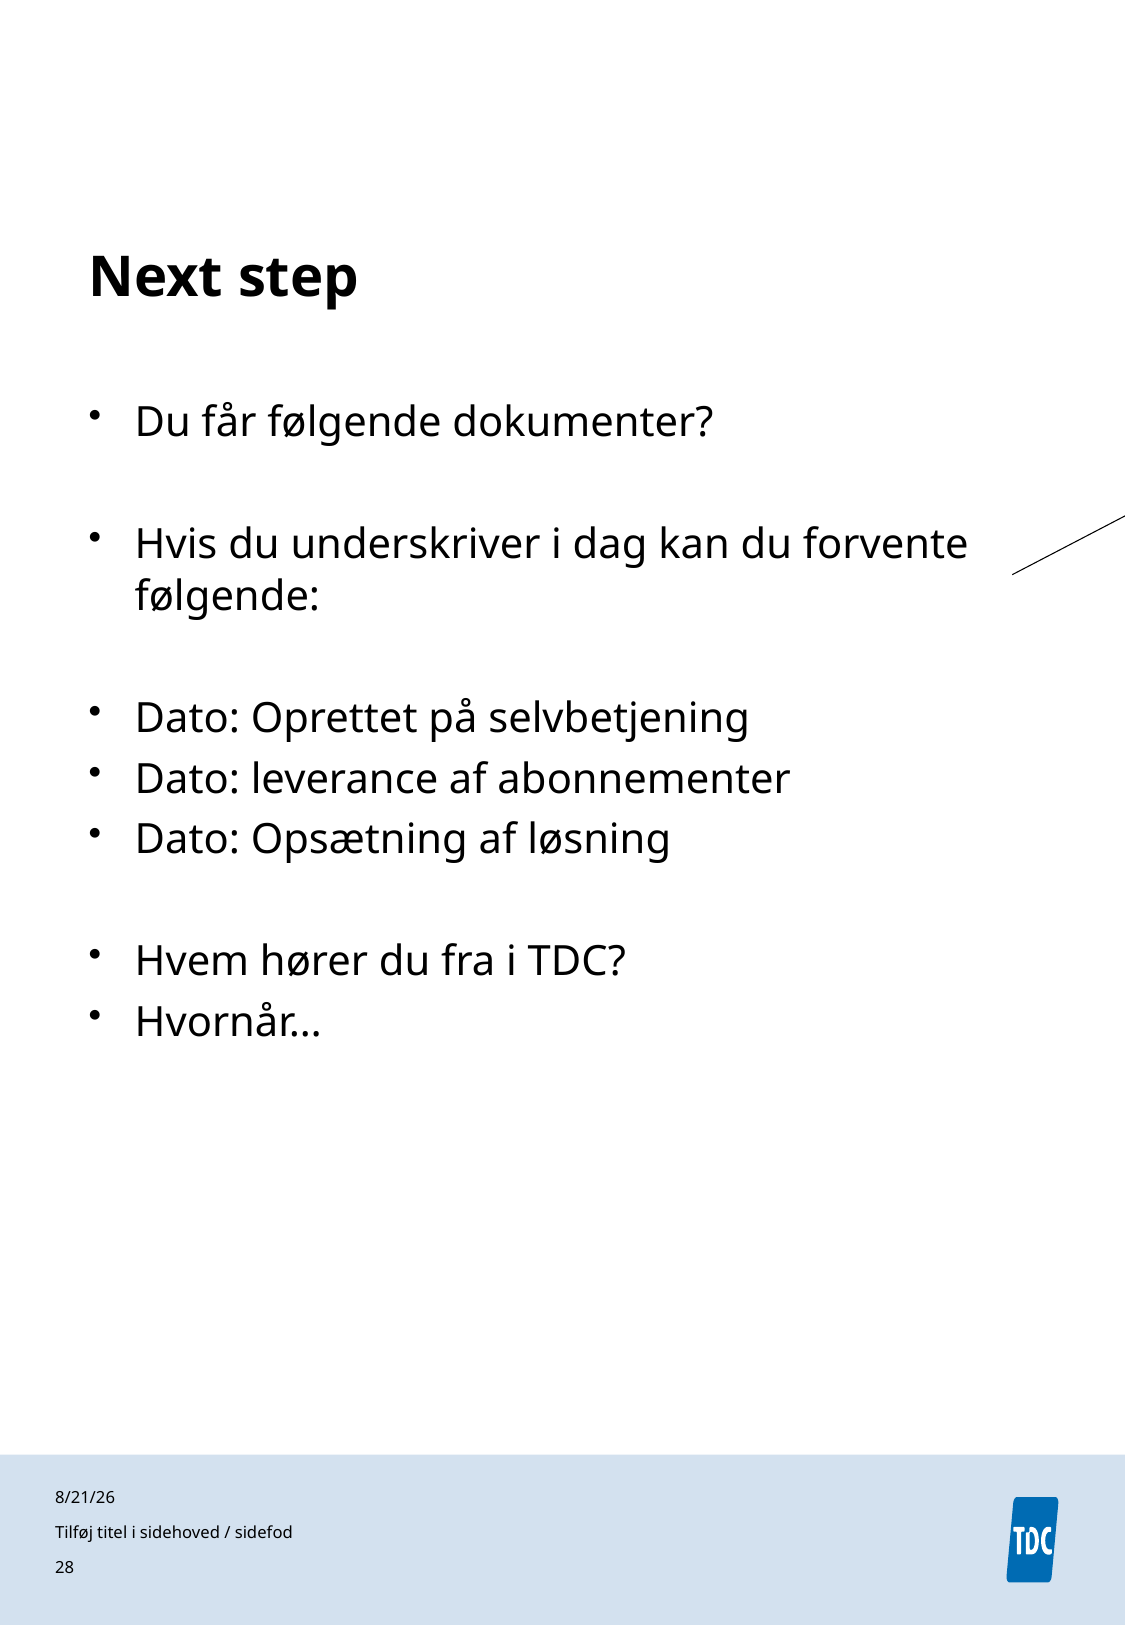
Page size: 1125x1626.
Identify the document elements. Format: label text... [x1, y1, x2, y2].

slide_number <number> [55, 1557, 318, 1591]
footer Tilføj titel i sidehoved / sidefod [55, 1521, 917, 1559]
title Next step [88, 127, 1036, 308]
slide_number 2/15/14 [55, 1486, 318, 1521]
list Du får følgende dokumenter? Hvis du underskriver i dag kan du forvente følgende: Dato: Oprettet på selvbetjening Dato: leverance af abonnementer Dato: Opsætning af løsning Hvem hører du fra i TDC? Hvornår… [88, 392, 1036, 1326]
